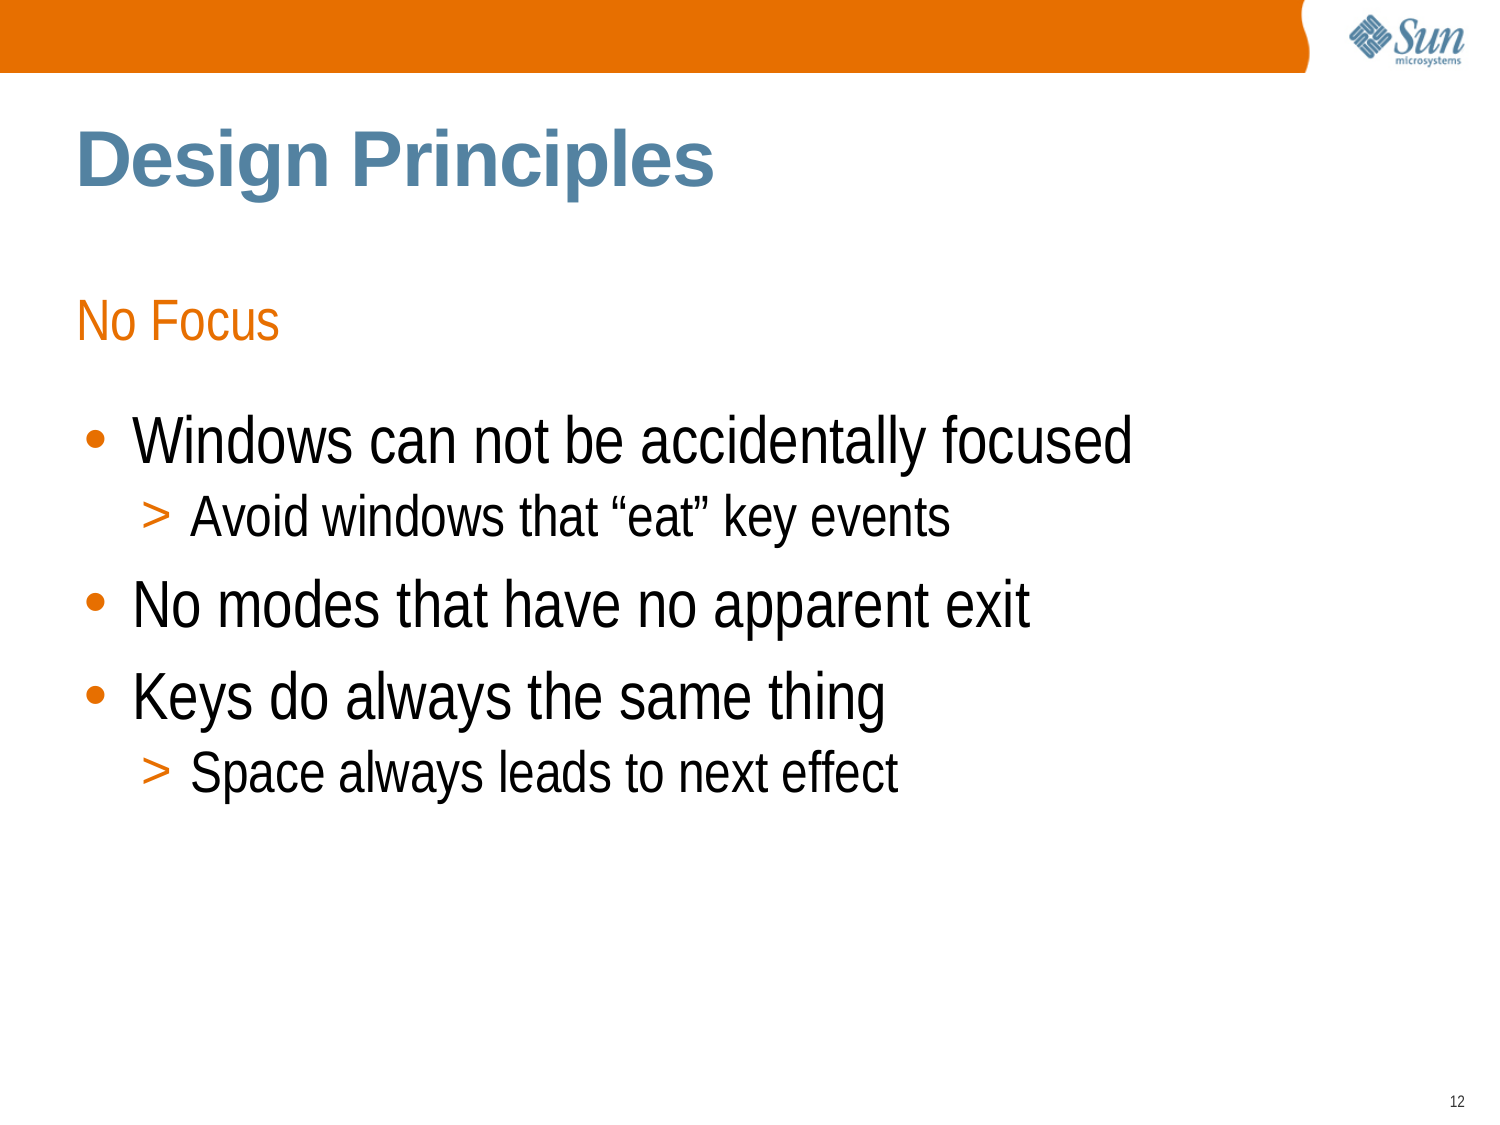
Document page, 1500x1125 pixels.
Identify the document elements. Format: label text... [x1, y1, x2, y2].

list Windows can not be accidentally focused Avoid windows that “eat” key events No modes that have no apparent exit Keys do always the same thing Space always leads to next effect [64, 411, 1401, 978]
text_box No Focus [76, 295, 1345, 364]
picture [0, 0, 1500, 73]
title Design Principles [75, 123, 1437, 227]
